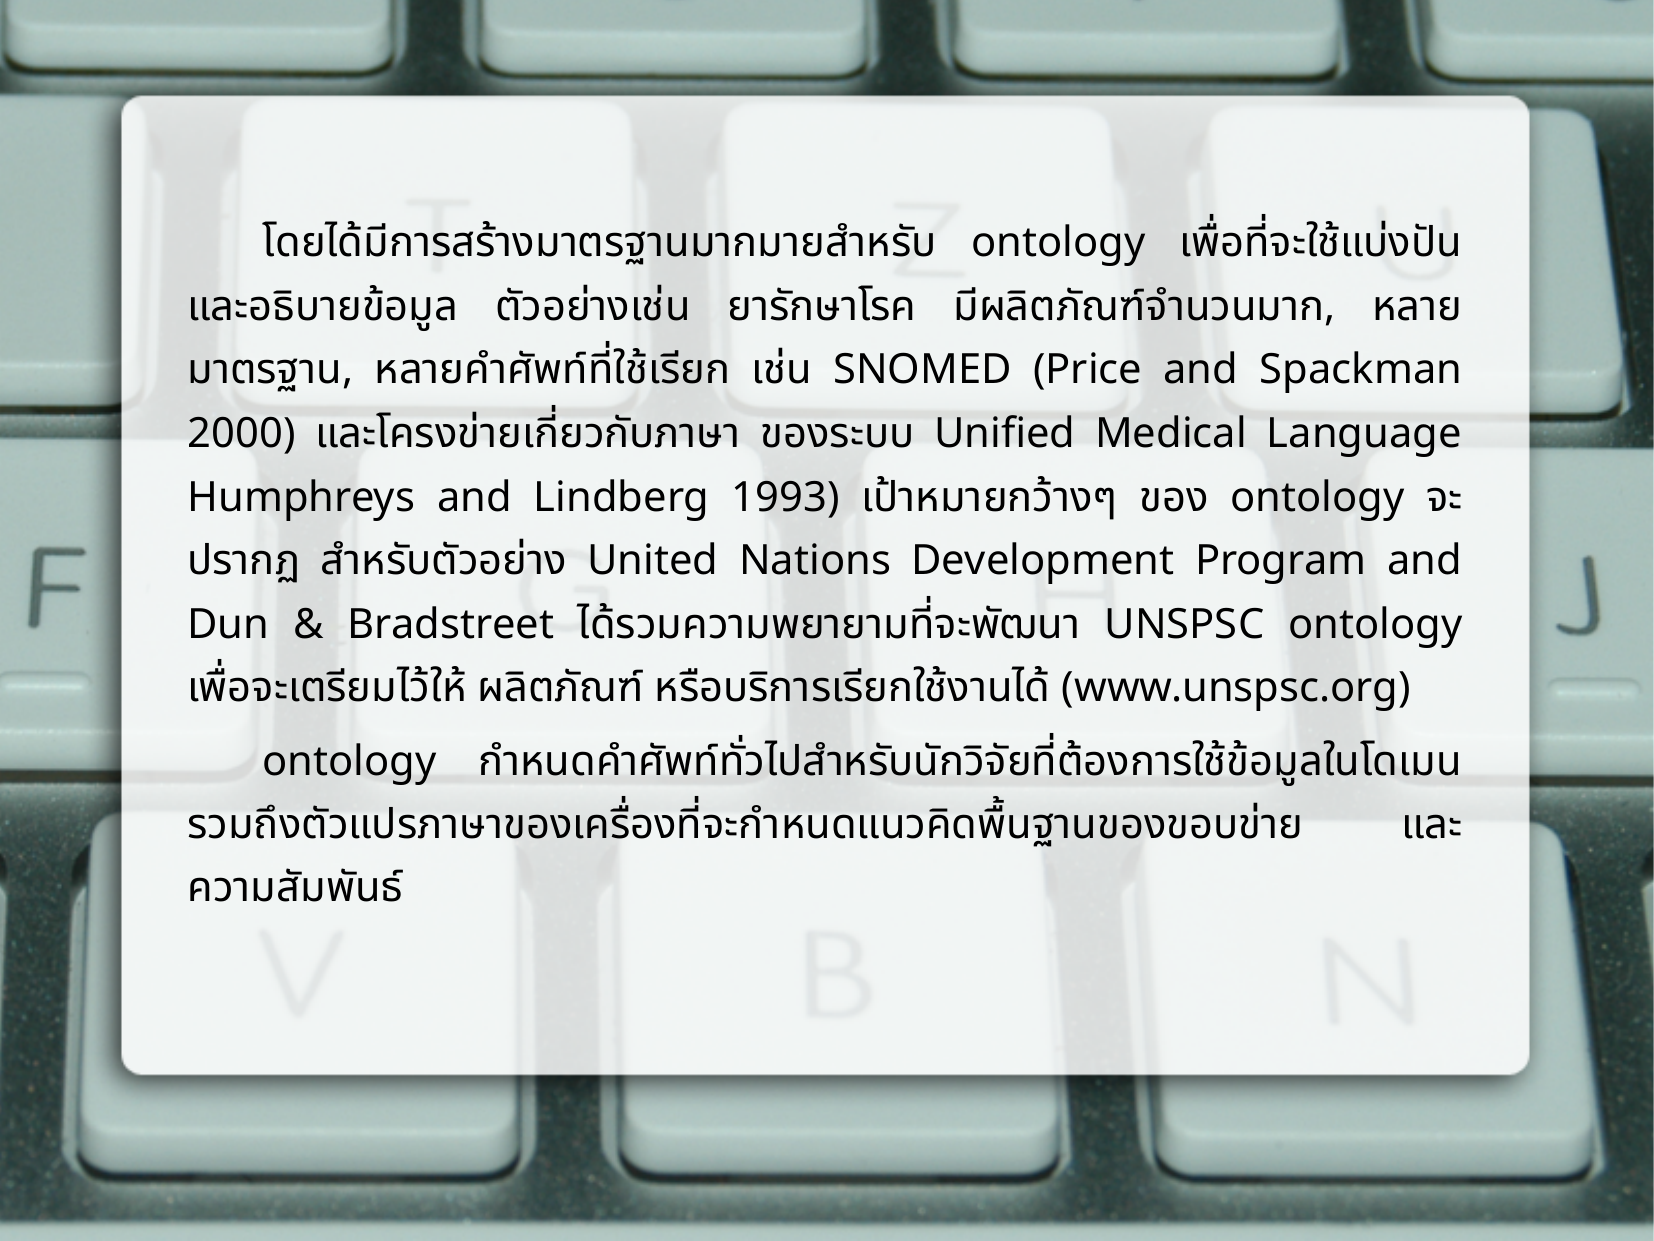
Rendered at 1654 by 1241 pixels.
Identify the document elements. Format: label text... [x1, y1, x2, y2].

subtitle โดยได้มีการสร้างมาตรฐานมากมายสำหรับ ontology เพื่อที่จะใช้แบ่งปัน และอธิบายข้อมูล ตัวอย่างเช่น ยารักษาโรค มีผลิตภัณฑ์จำนวนมาก, หลายมาตรฐาน, หลายคำศัพท์ที่ใช้เรียก เช่น SNOMED (Price and Spackman 2000) และโครงข่ายเกี่ยวกับภาษา ของระบบ Unified Medical Language Humphreys and Lindberg 1993) เป้าหมายกว้างๆ ของ ontology จะปรากฏ สำหรับตัวอย่าง United Nations Development Program and Dun & Bradstreet ได้รวมความพยายามที่จะพัฒนา UNSPSC ontology เพื่อจะเตรียมไว้ให้ ผลิตภัณฑ์ หรือบริการเรียกใช้งานได้ (www.unspsc.org) ontology กำหนดคำศัพท์ทั่วไปสำหรับนักวิจัยที่ต้องการใช้ข้อมูลในโดเมน รวมถึงตัวแปรภาษาของเครื่องที่จะกำหนดแนวคิดพื้นฐานของขอบข่าย และความสัมพันธ์ [187, 300, 1463, 901]
picture [0, 0, 1654, 1241]
